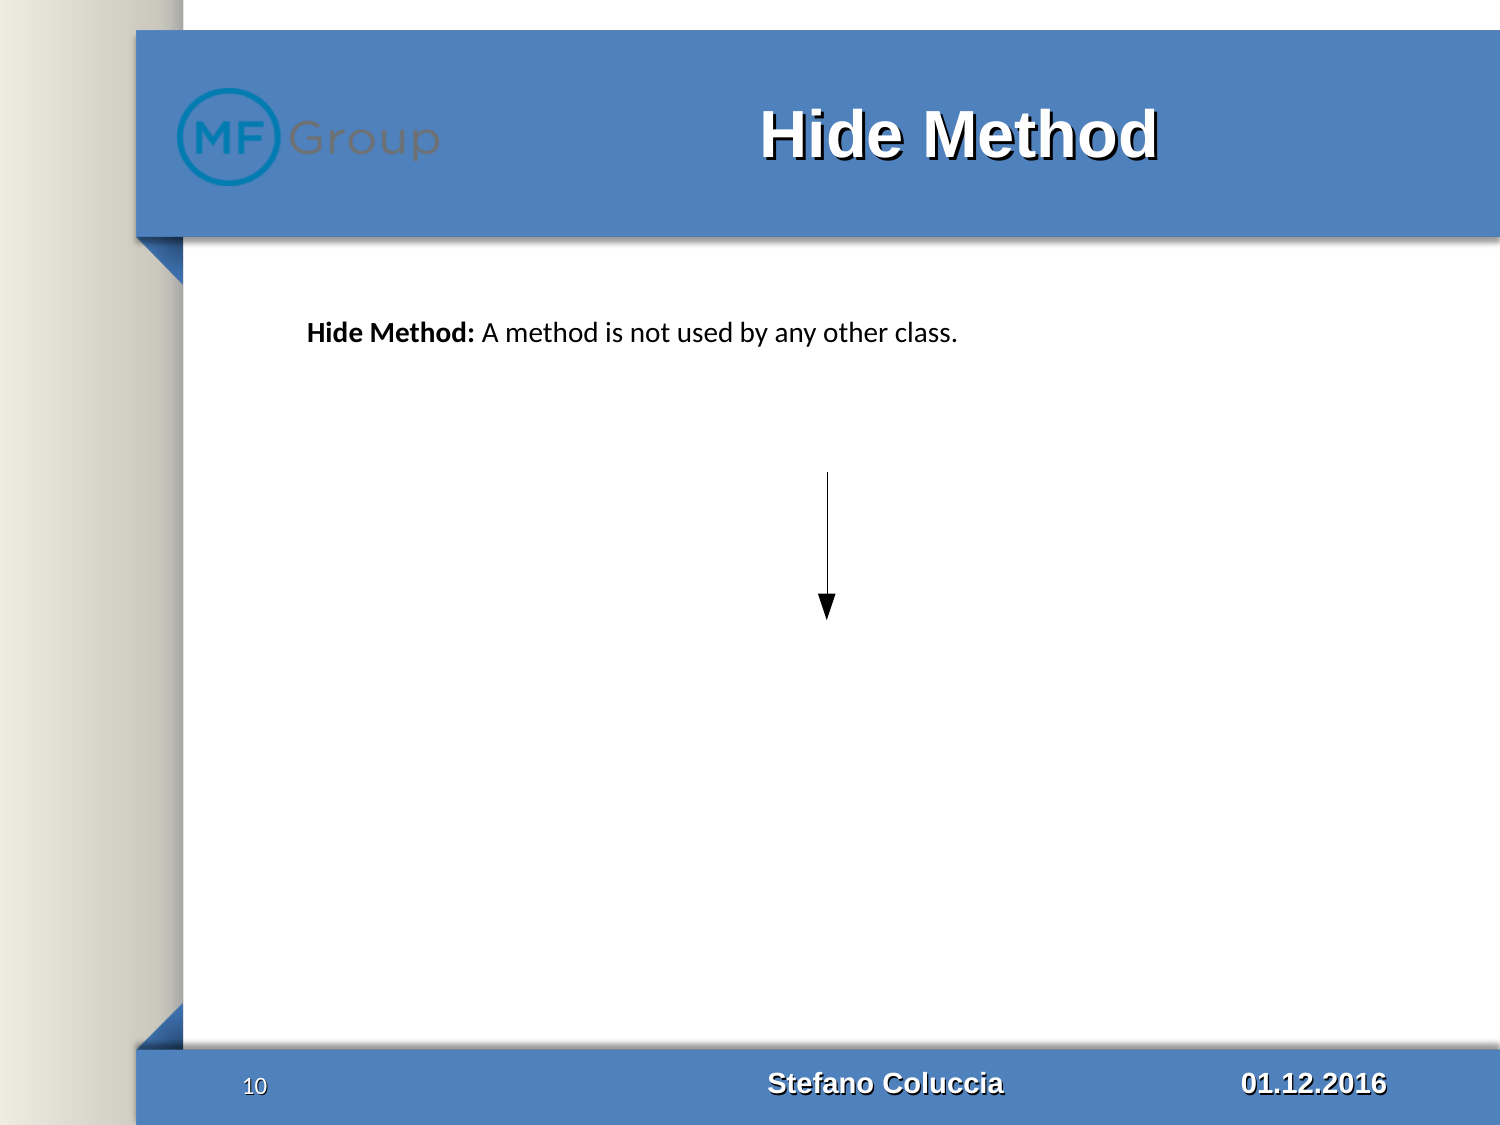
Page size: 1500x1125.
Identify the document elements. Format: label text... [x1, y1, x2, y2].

list Hide Method: A method is not used by any other class. [236, 261, 1453, 975]
picture [0, 0, 1500, 1125]
title Stefano Coluccia [738, 1062, 1034, 1105]
title 01.12.2016 [1151, 1062, 1477, 1105]
title Hide Method [472, 57, 1447, 211]
